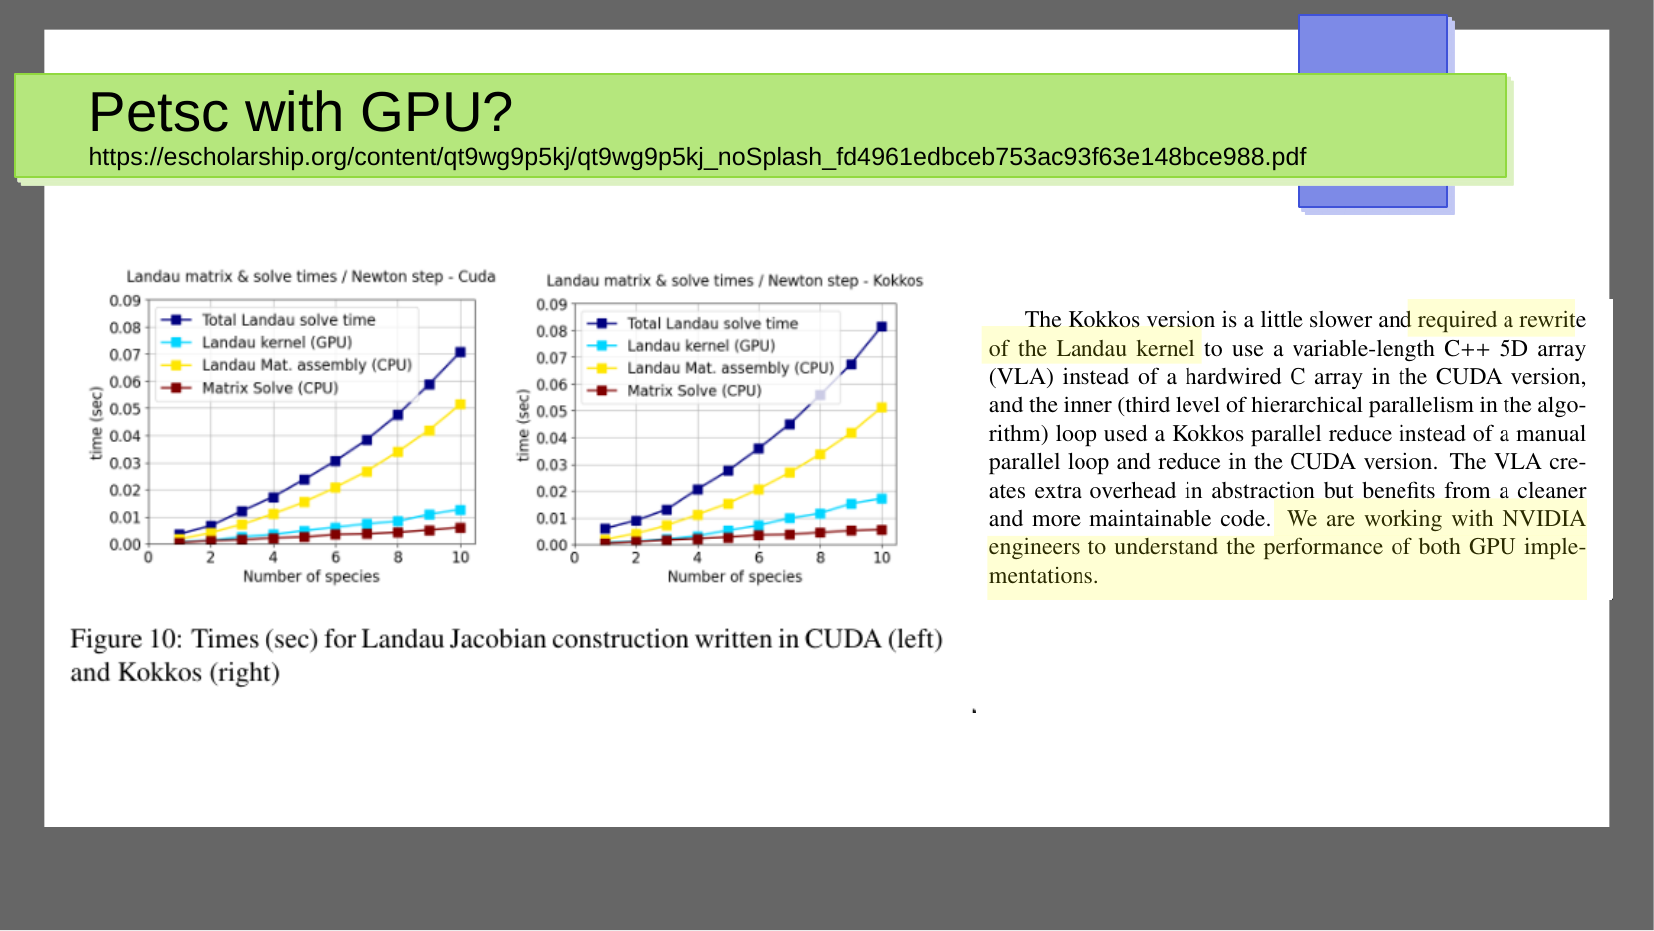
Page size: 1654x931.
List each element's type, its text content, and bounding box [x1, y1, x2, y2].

text_box [987, 498, 1587, 600]
title Petsc with GPU? https://escholarship.org/content/qt9wg9p5kj/qt9wg9p5kj_noSplash_fd4961edbceb753ac93f63e148bce988.pdf [88, 73, 1506, 178]
text_box [981, 326, 1202, 364]
picture [55, 249, 1613, 713]
text_box [1407, 299, 1575, 337]
